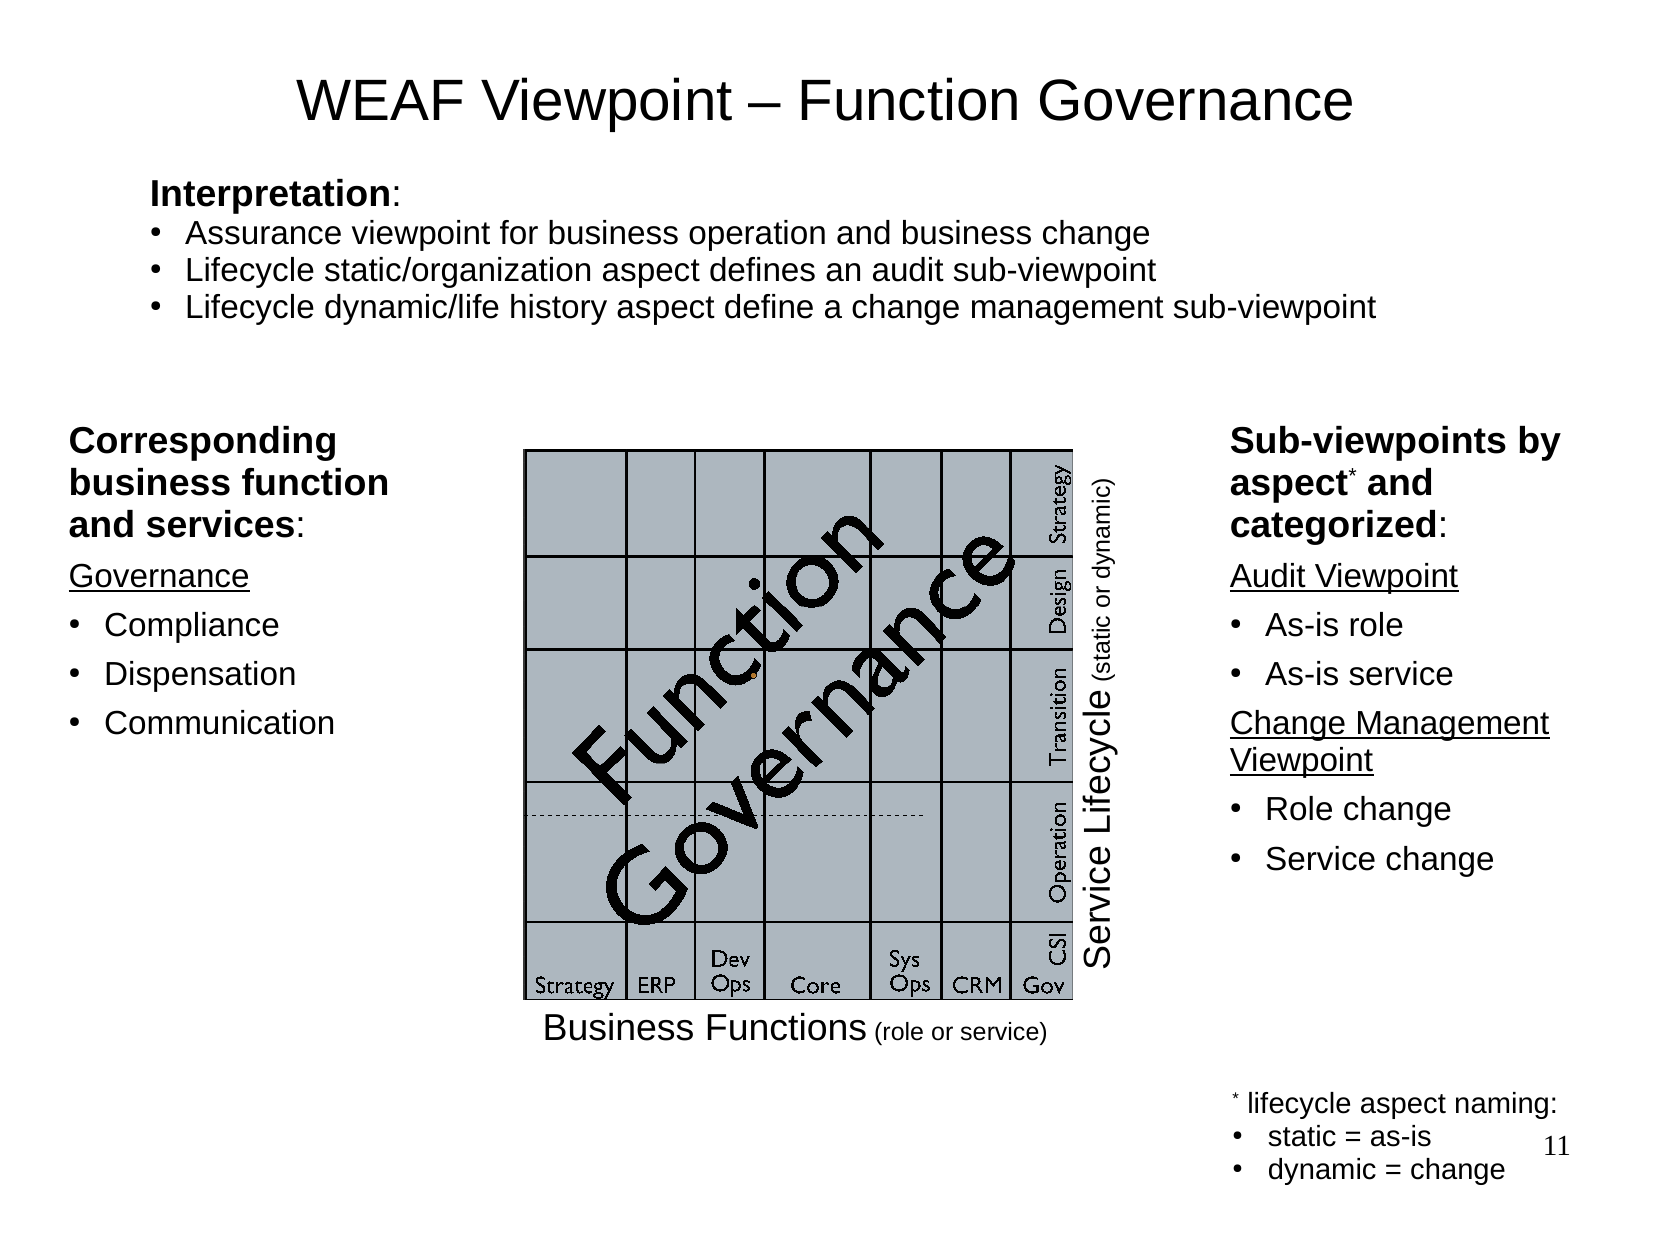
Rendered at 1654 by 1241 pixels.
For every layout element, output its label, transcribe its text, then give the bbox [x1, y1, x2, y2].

text_box Business Functions (role or service) [525, 999, 1066, 1057]
text_box Service Lifecycle (static or dynamic) [1068, 454, 1126, 995]
text_box * lifecycle aspect naming: static = as-is dynamic = change [1217, 1080, 1608, 1201]
text_box Sub-viewpoints by aspect* and categorized: Audit Viewpoint As-is role As-is service Change Management Viewpoint Role change Service change [1215, 412, 1591, 935]
text_box Interpretation: Assurance viewpoint for business operation and business change Lifecycle static/organization aspect defines an audit sub-viewpoint Lifecycle dynamic/life history aspect define a change management sub-viewpoint [135, 165, 1546, 334]
text_box Corresponding business function and services: Governance Compliance Dispensation Communication [53, 412, 405, 1054]
picture [523, 449, 1073, 1000]
title WEAF Viewpoint – Function Governance [82, 49, 1571, 151]
